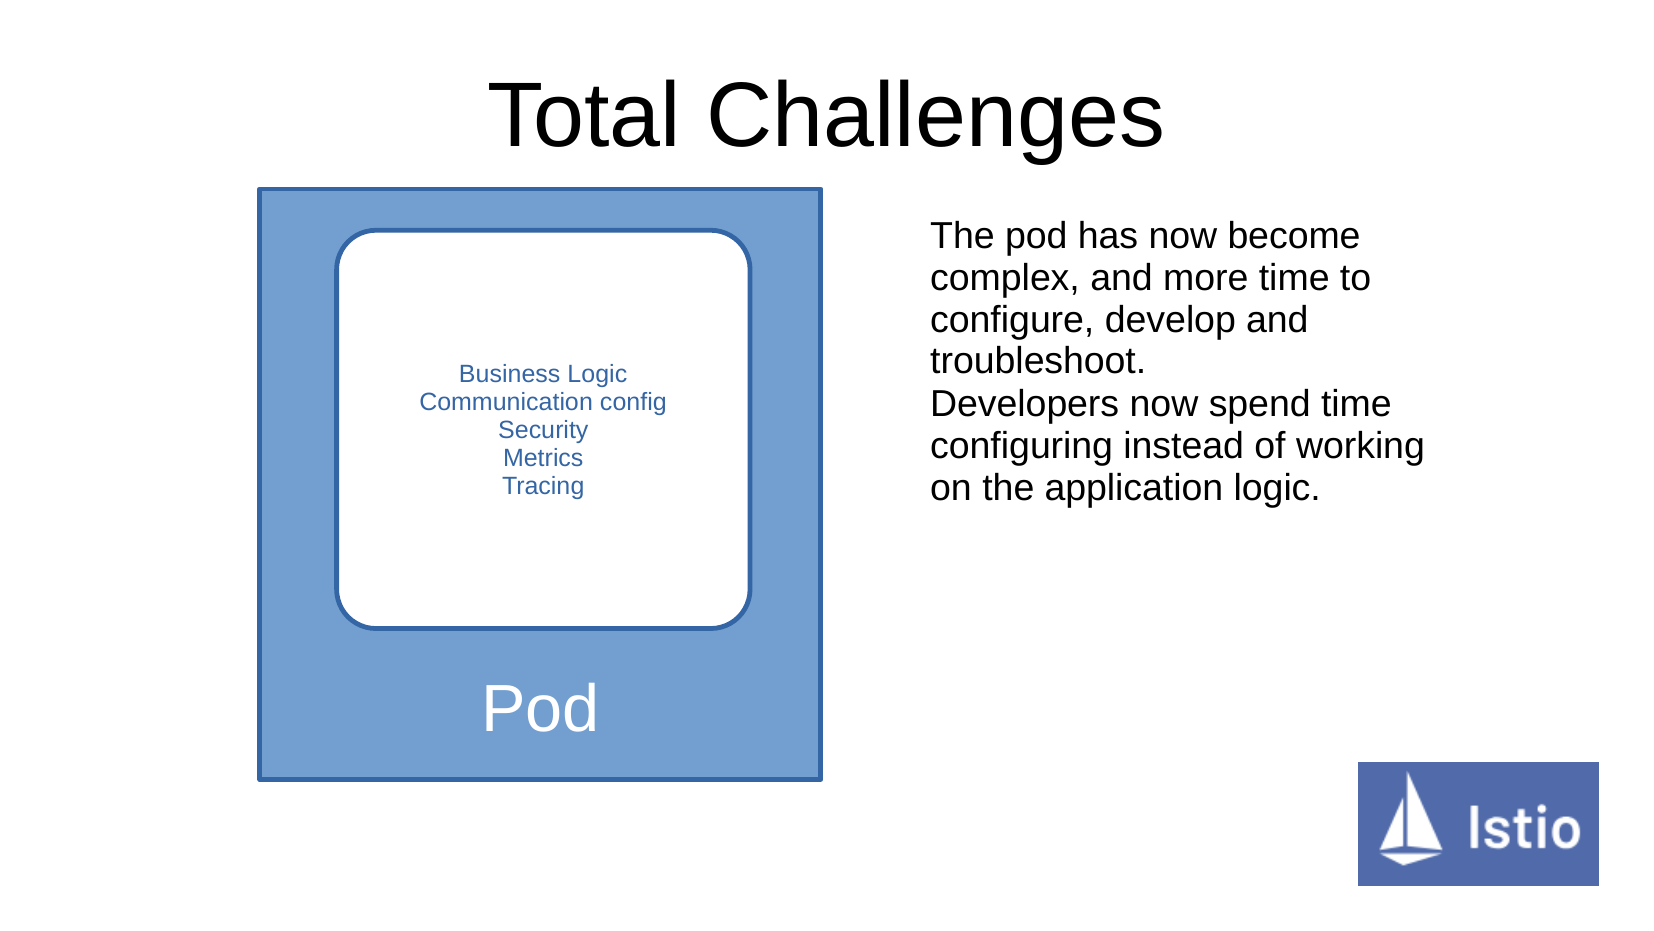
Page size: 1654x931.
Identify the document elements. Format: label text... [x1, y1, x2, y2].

title Total Challenges [82, 37, 1571, 193]
text_box The pod has now become complex, and more time to configure, develop and troubleshoot. Developers now spend time configuring instead of working on the application logic. [915, 206, 1477, 516]
picture [1358, 762, 1599, 886]
text_box Pod [259, 188, 821, 780]
text_box Business Logic Communication config Security Metrics Tracing [336, 230, 751, 629]
